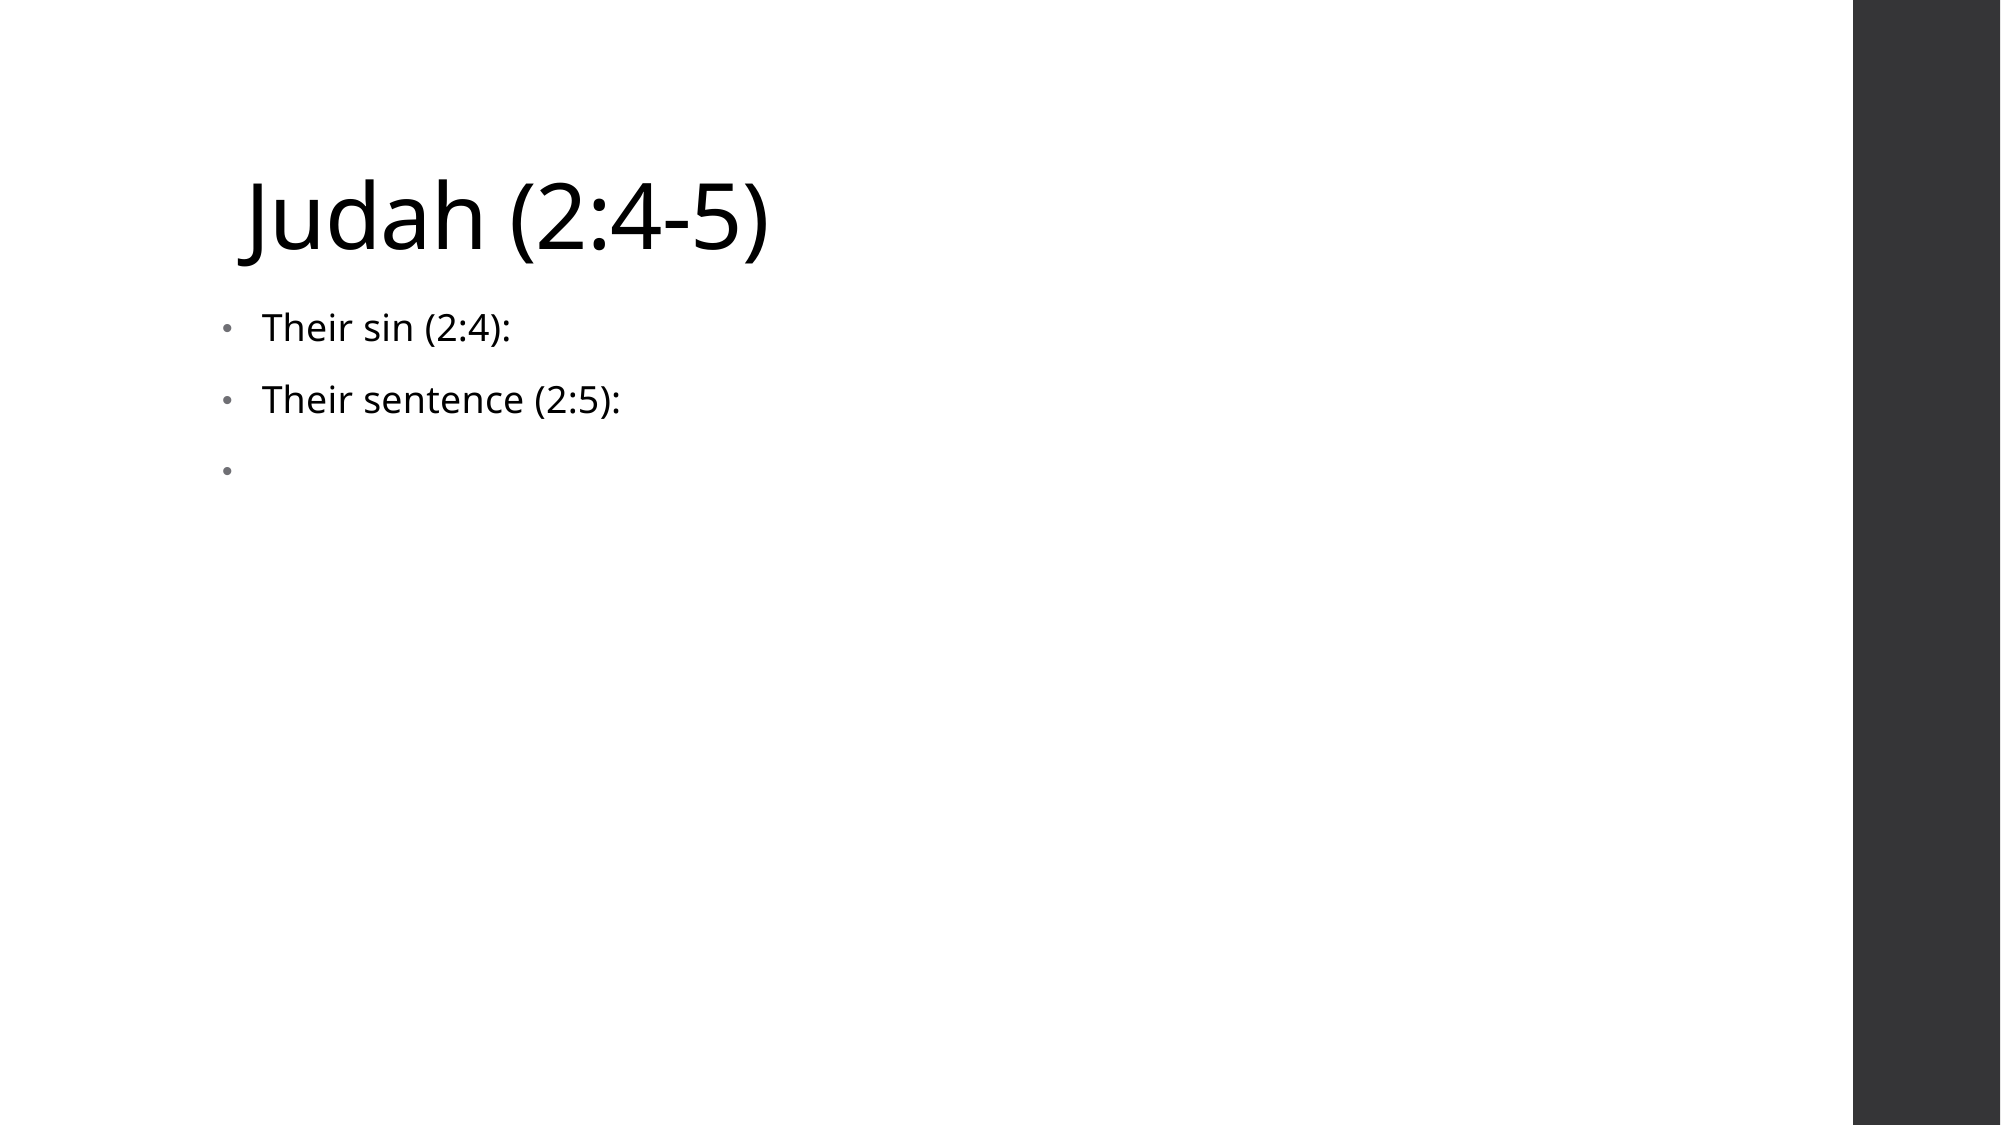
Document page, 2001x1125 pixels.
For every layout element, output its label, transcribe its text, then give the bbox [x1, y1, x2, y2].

title Judah (2:4-5) [206, 60, 1797, 278]
list Their sin (2:4): Their sentence (2:5): [206, 299, 1617, 1014]
